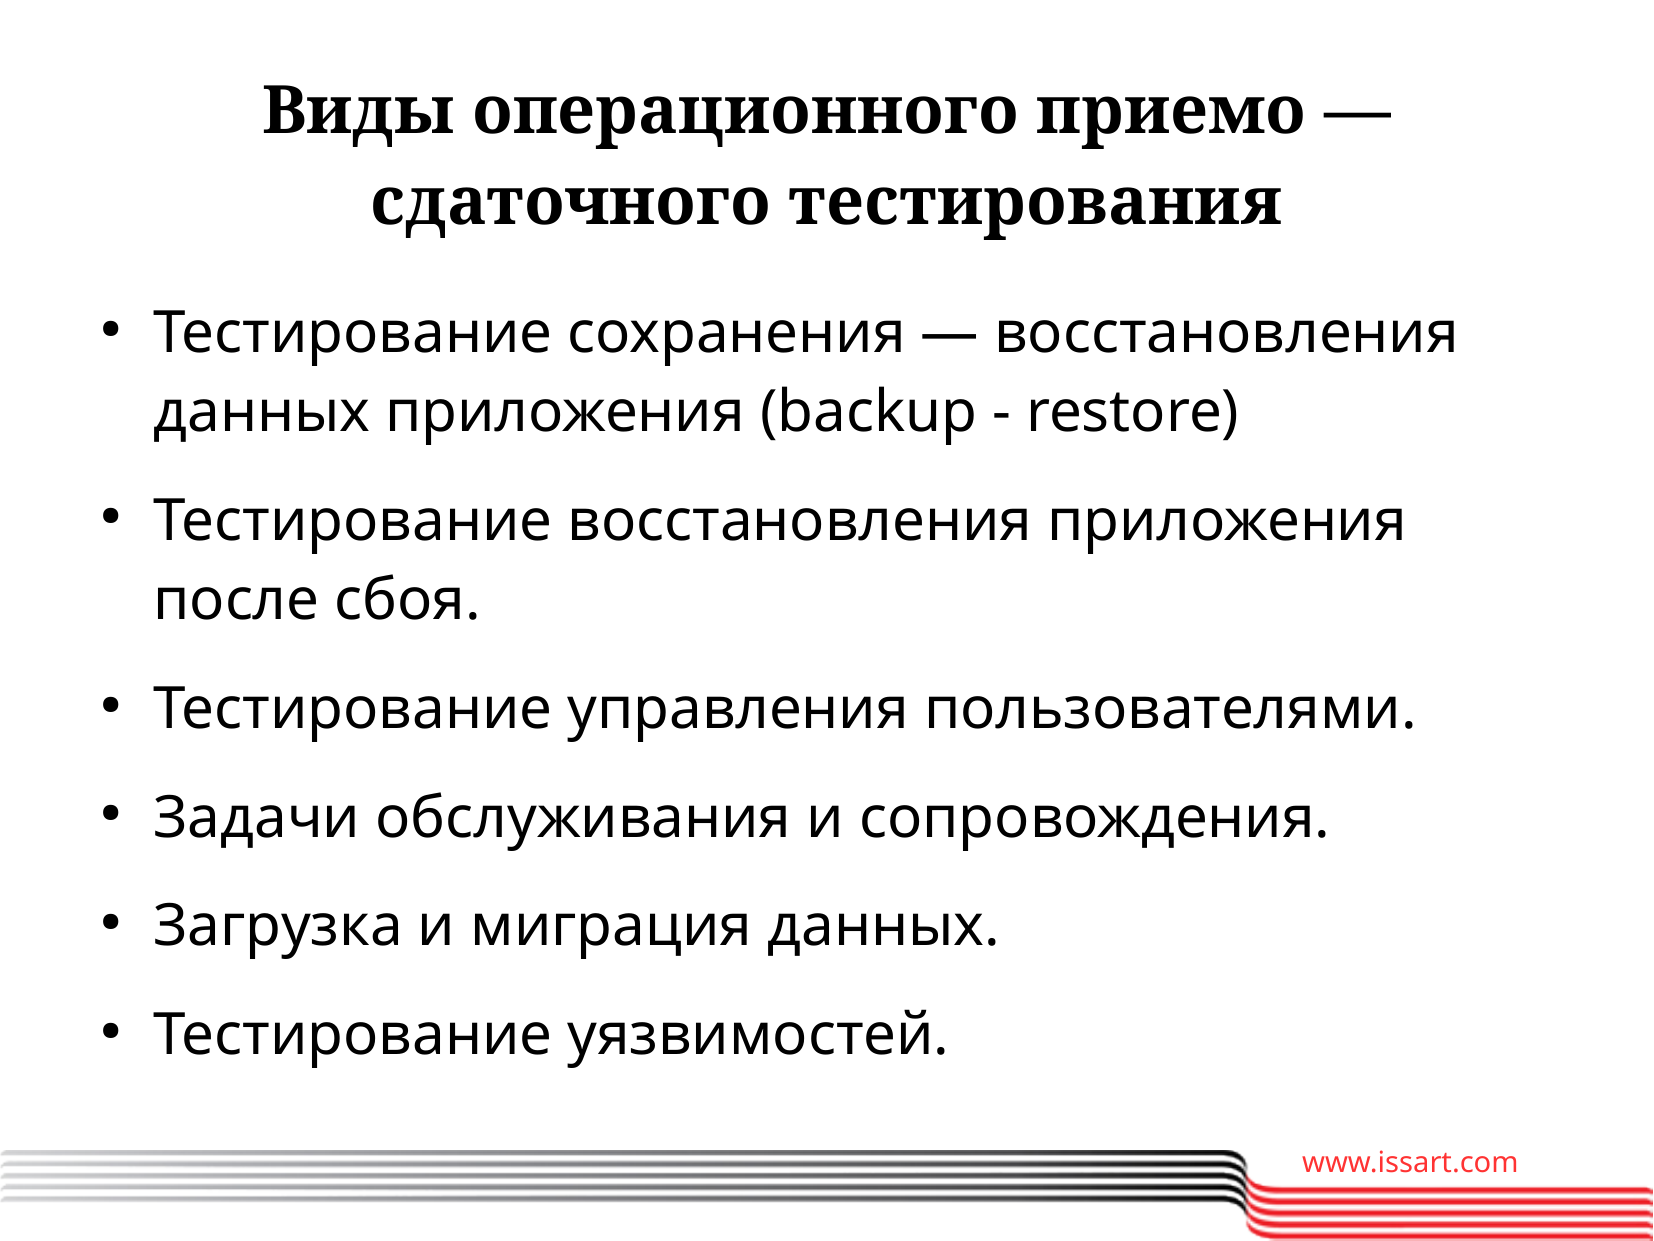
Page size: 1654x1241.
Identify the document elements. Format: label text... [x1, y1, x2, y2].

text_box www.issart.com [1287, 1133, 1619, 1184]
picture [0, 1150, 1653, 1241]
title Виды операционного приемо — сдаточного тестирования [82, 49, 1571, 257]
list Тестирование сохранения — восстановления данных приложения (backup - restore) Тестирование восстановления приложения после сбоя. Тестирование управления пользователями. Задачи обслуживания и сопровождения. Загрузка и миграция данных. Тестирование уязвимостей. [82, 290, 1571, 1109]
